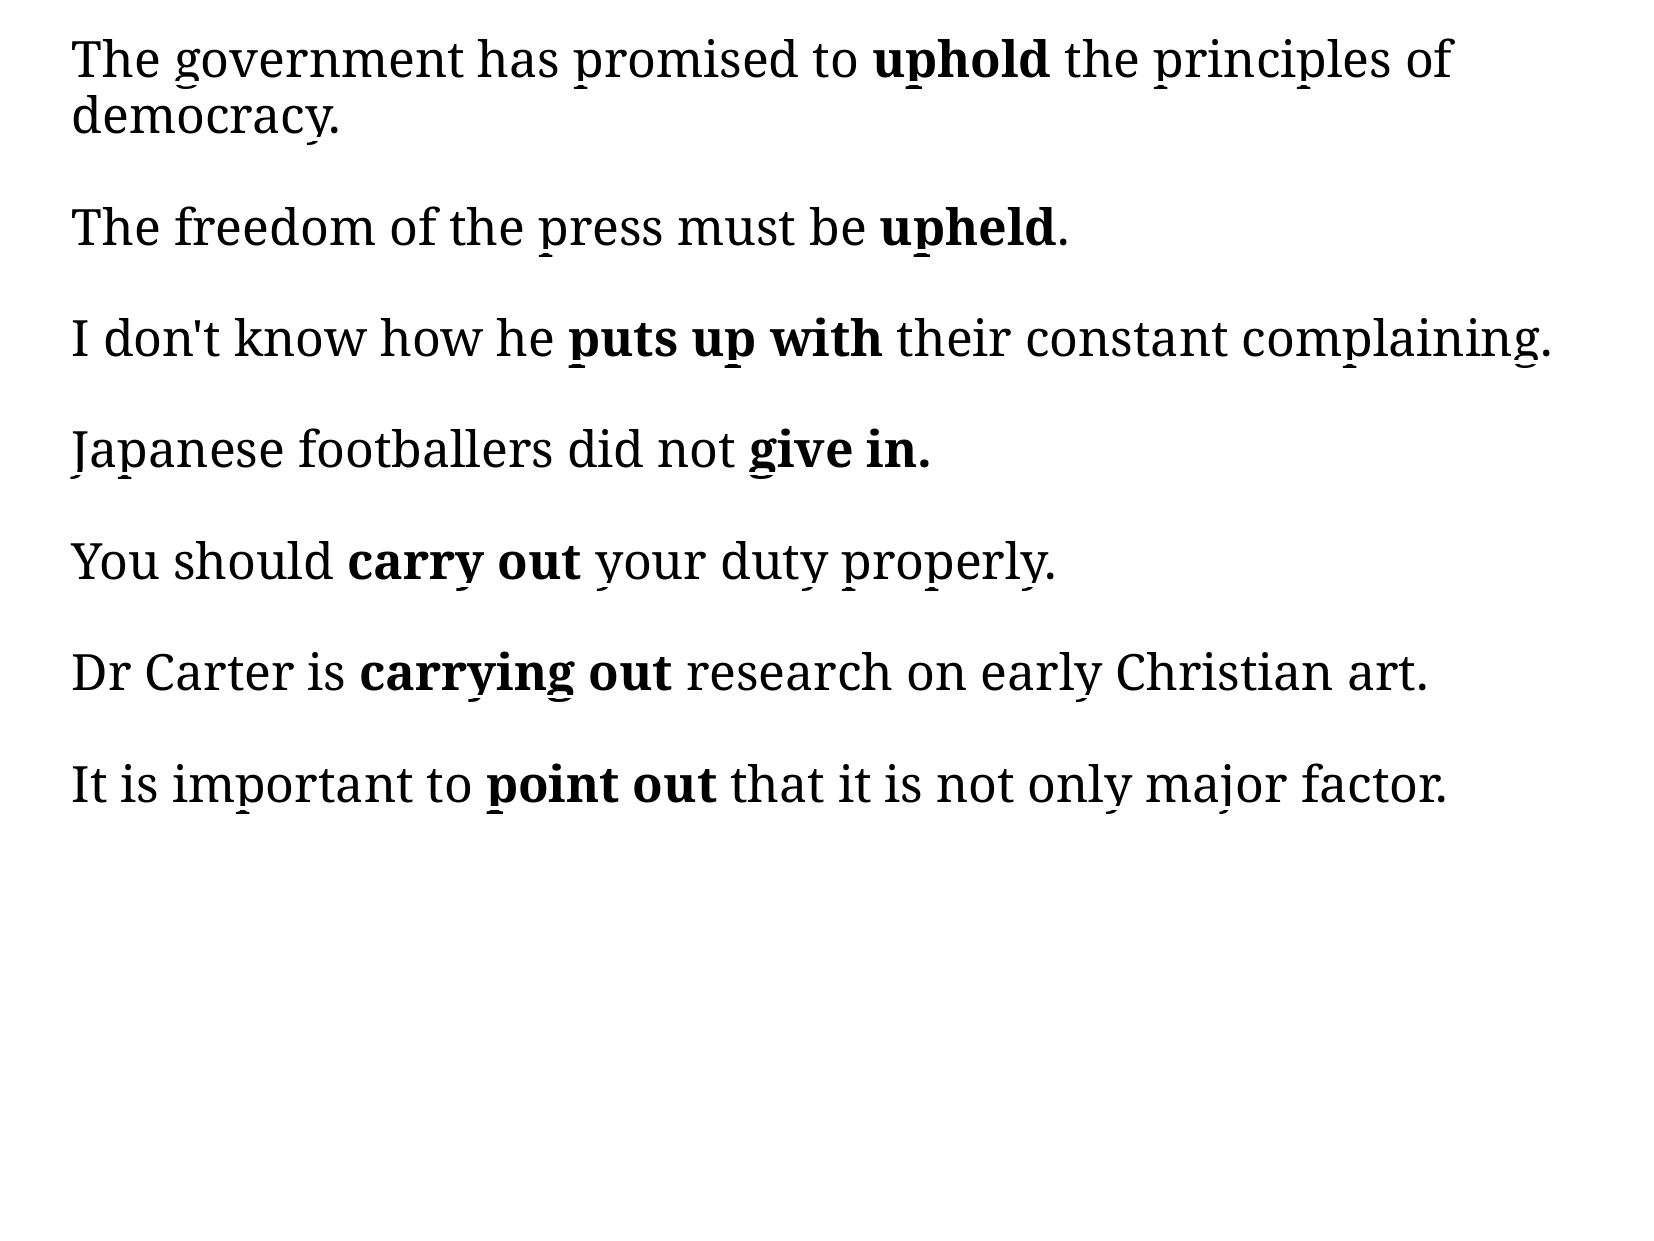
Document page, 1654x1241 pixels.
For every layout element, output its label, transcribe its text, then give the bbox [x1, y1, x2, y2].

text_box The government has promised to uphold the principles of democracy. The freedom of the press must be upheld. I don't know how he puts up with their constant complaining. Japanese footballers did not give in. You should carry out your duty properly. Dr Carter is carrying out research on early Christian art. It is important to point out that it is not only major factor. [71, 31, 1560, 1140]
